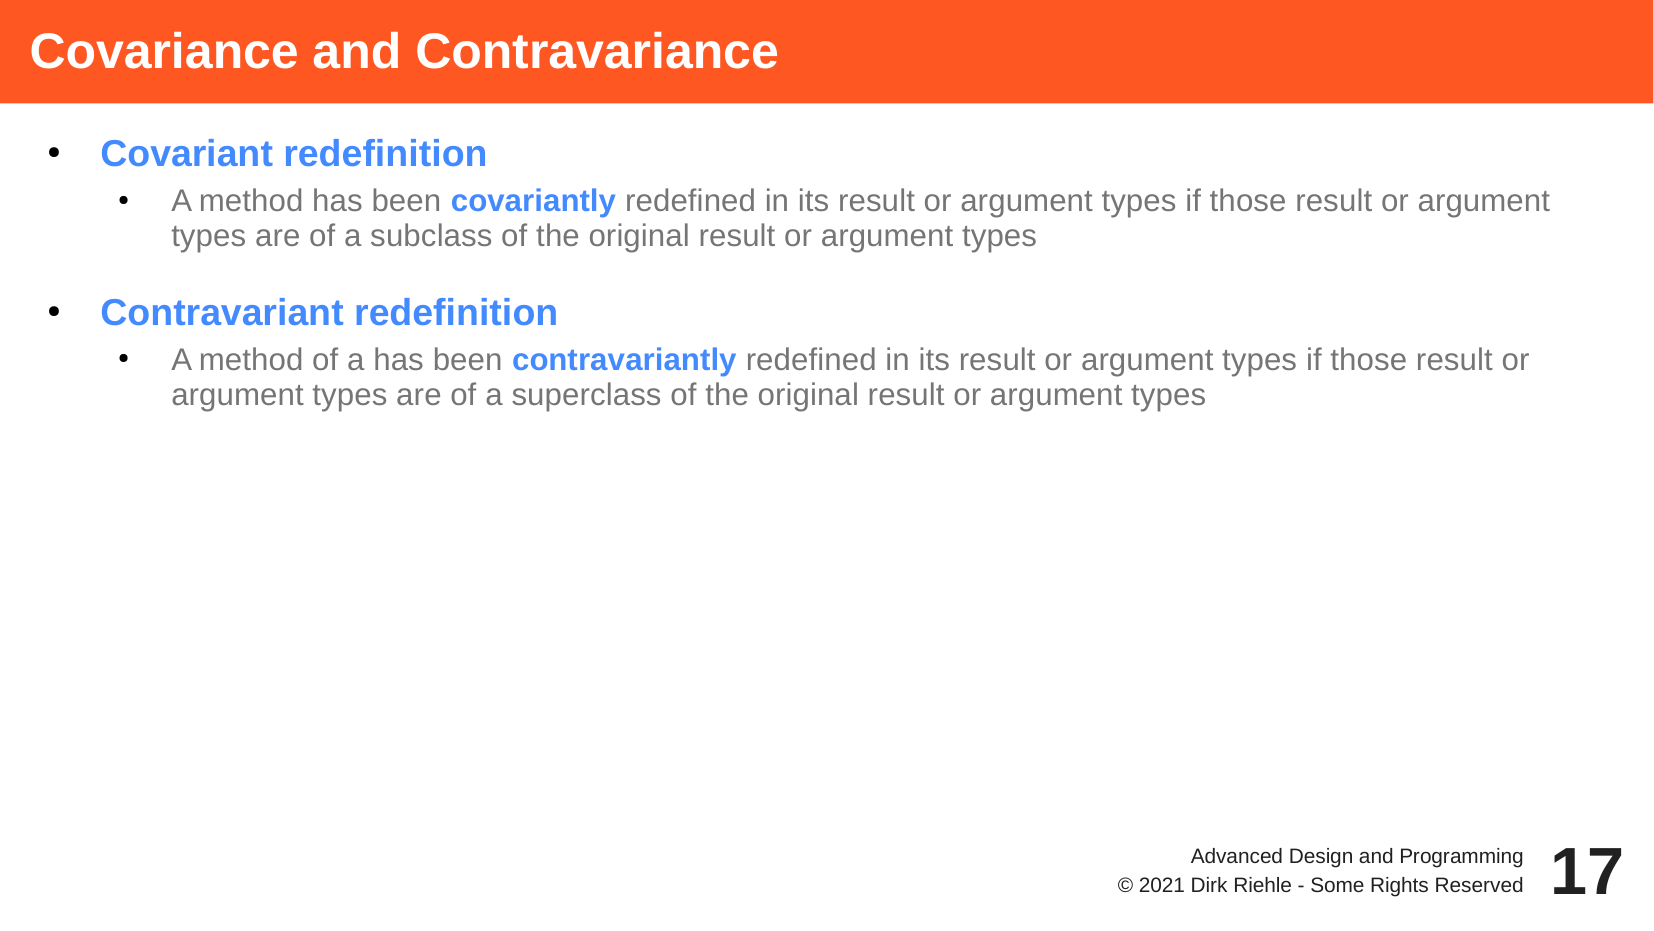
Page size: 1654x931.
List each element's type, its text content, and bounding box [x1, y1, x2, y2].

title Covariance and Contravariance [0, 0, 1654, 104]
list Covariant redefinition A method has been covariantly redefined in its result or argument types if those result or argument types are of a subclass of the original result or argument types Contravariant redefinition A method of a has been contravariantly redefined in its result or argument types if those result or argument types are of a superclass of the original result or argument types [29, 132, 1625, 813]
